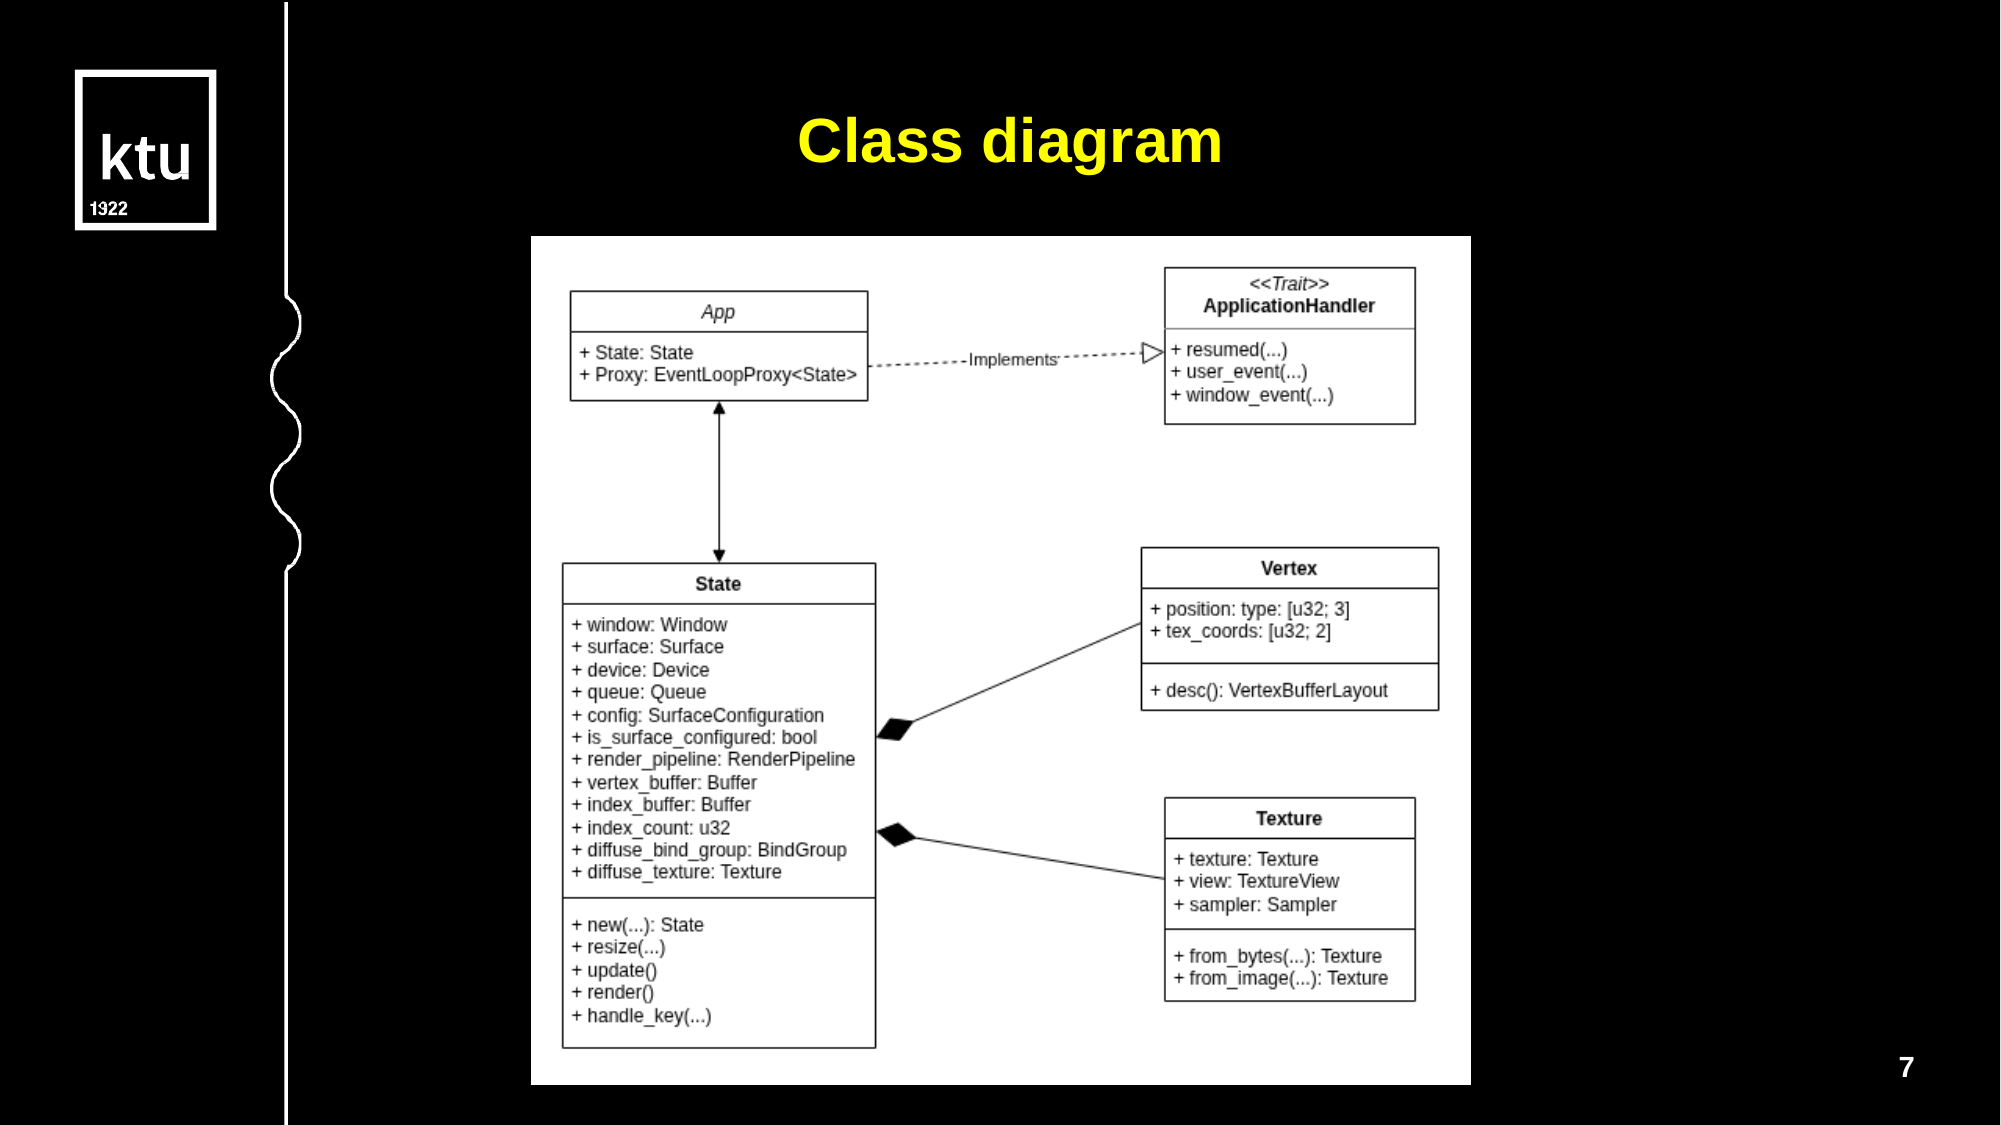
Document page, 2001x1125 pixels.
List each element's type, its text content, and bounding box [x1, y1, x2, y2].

slide_number <number> [1890, 1048, 1924, 1086]
title Class diagram [472, 97, 1593, 178]
picture [531, 236, 1471, 1085]
